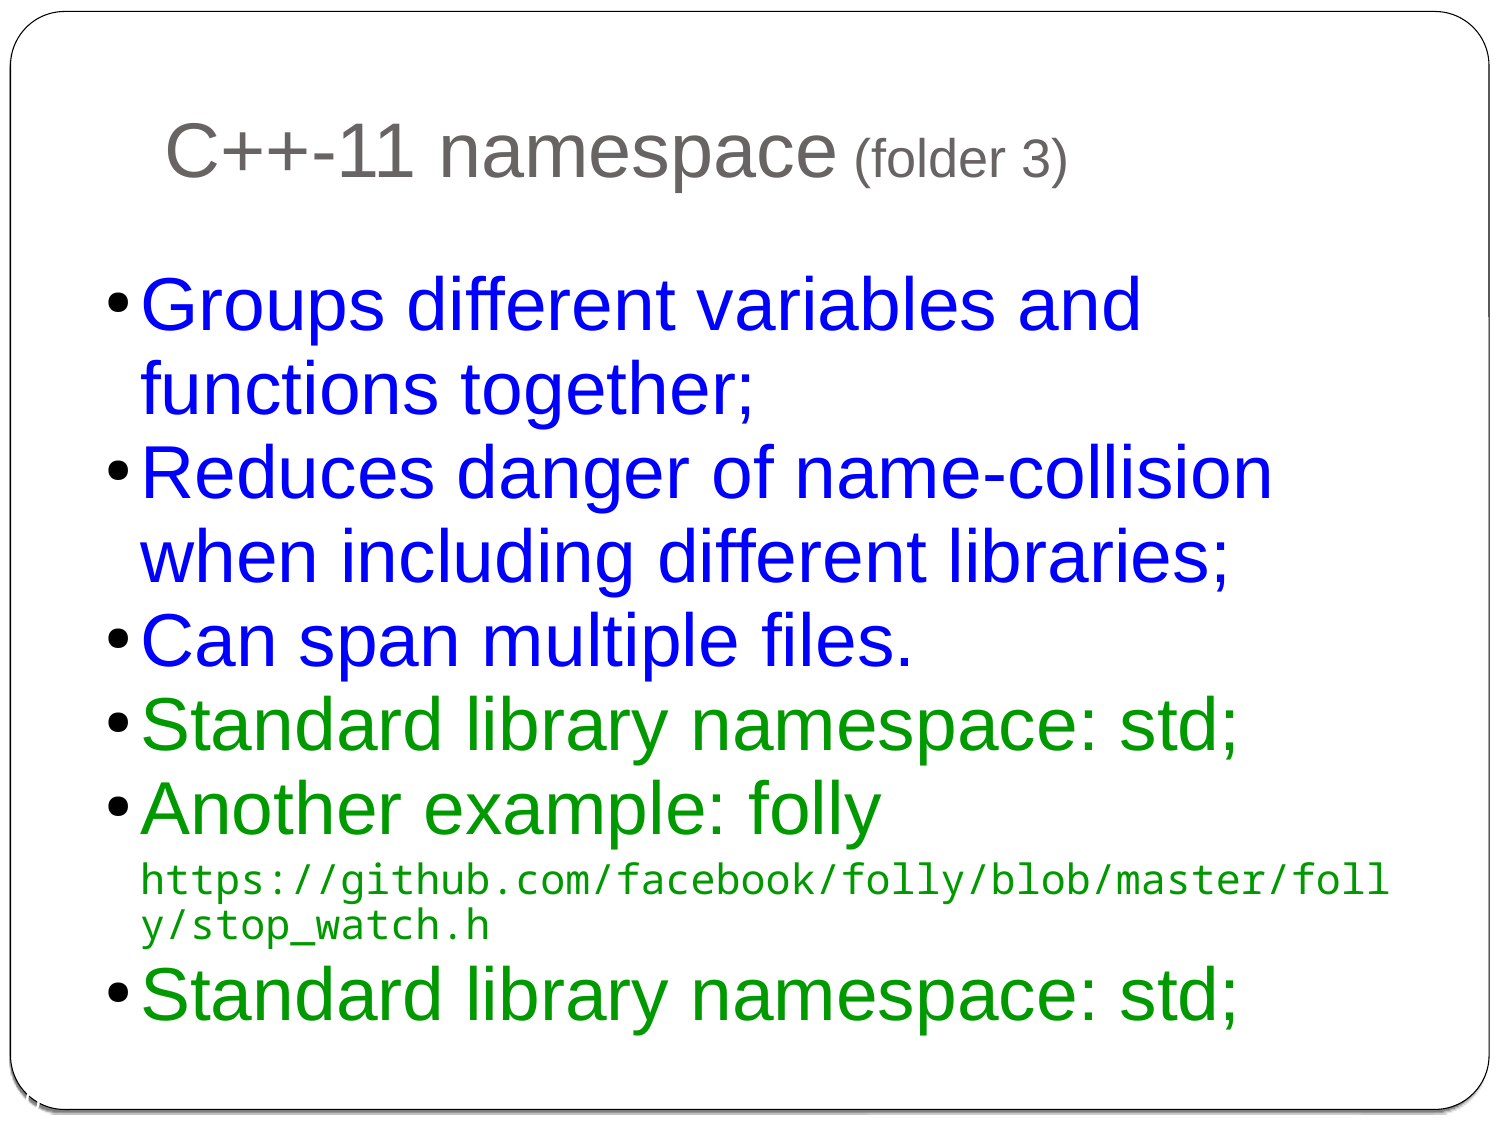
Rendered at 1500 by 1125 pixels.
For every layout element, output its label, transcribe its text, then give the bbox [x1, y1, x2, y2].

slide_number <number> [0, 1074, 50, 1125]
text_box Groups different variables and functions together; Reduces danger of name-collision when including different libraries; Can span multiple files. Standard library namespace: std; Another example: follyhttps://github.com/facebook/folly/blob/master/folly/stop_watch.h Standard library namespace: std; [90, 254, 1411, 1075]
title C++-11 namespace (folder 3) [150, 92, 1425, 209]
